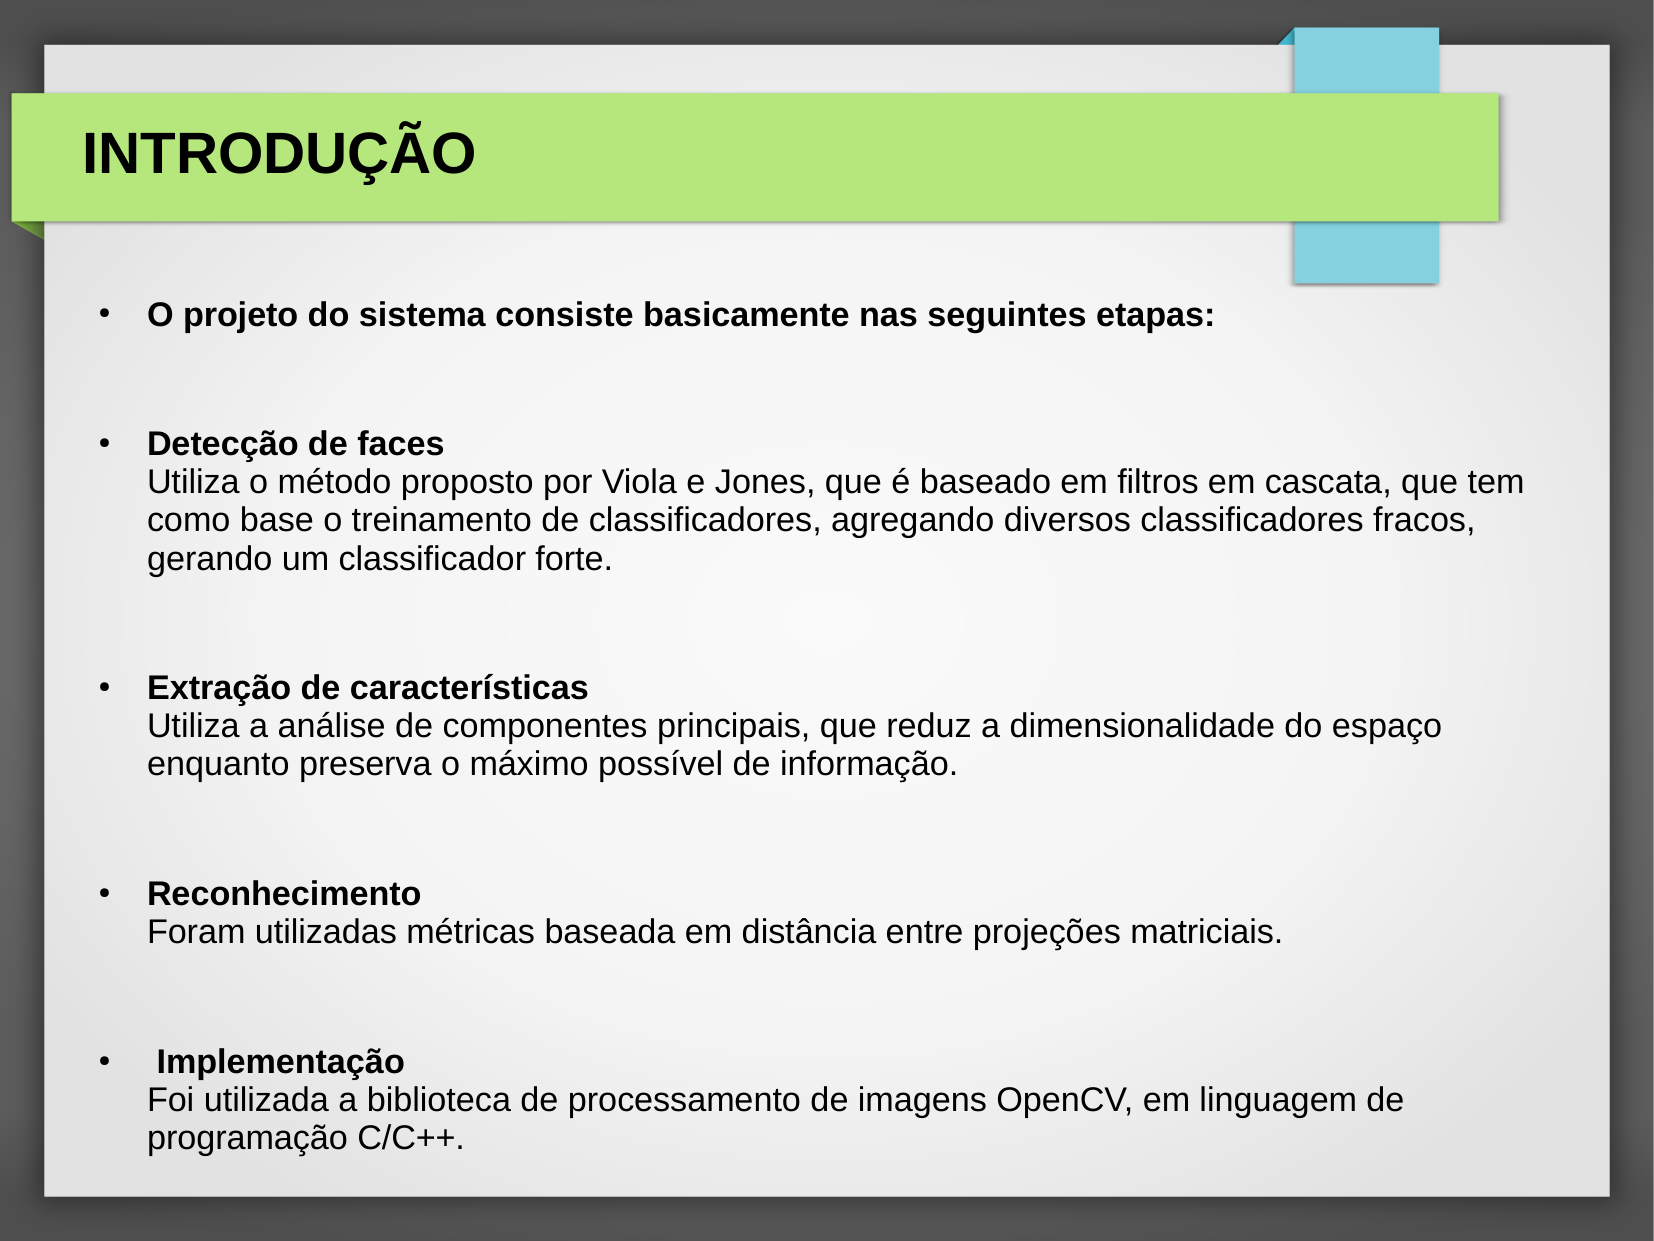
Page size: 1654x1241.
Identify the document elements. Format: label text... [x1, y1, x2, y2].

title INTRODUÇÃO [82, 94, 1264, 213]
list O projeto do sistema consiste basicamente nas seguintes etapas: Detecção de faces Utiliza o método proposto por Viola e Jones, que é baseado em filtros em cascata, que tem como base o treinamento de classificadores, agregando diversos classificadores fracos, gerando um classificador forte. Extração de características Utiliza a análise de componentes principais, que reduz a dimensionalidade do espaço enquanto preserva o máximo possível de informação. Reconhecimento Foram utilizadas métricas baseada em distância entre projeções matriciais. Implementação Foi utilizada a biblioteca de processamento de imagens OpenCV, em linguagem de programação C/C++. [82, 295, 1571, 1158]
picture [0, 0, 1654, 1241]
